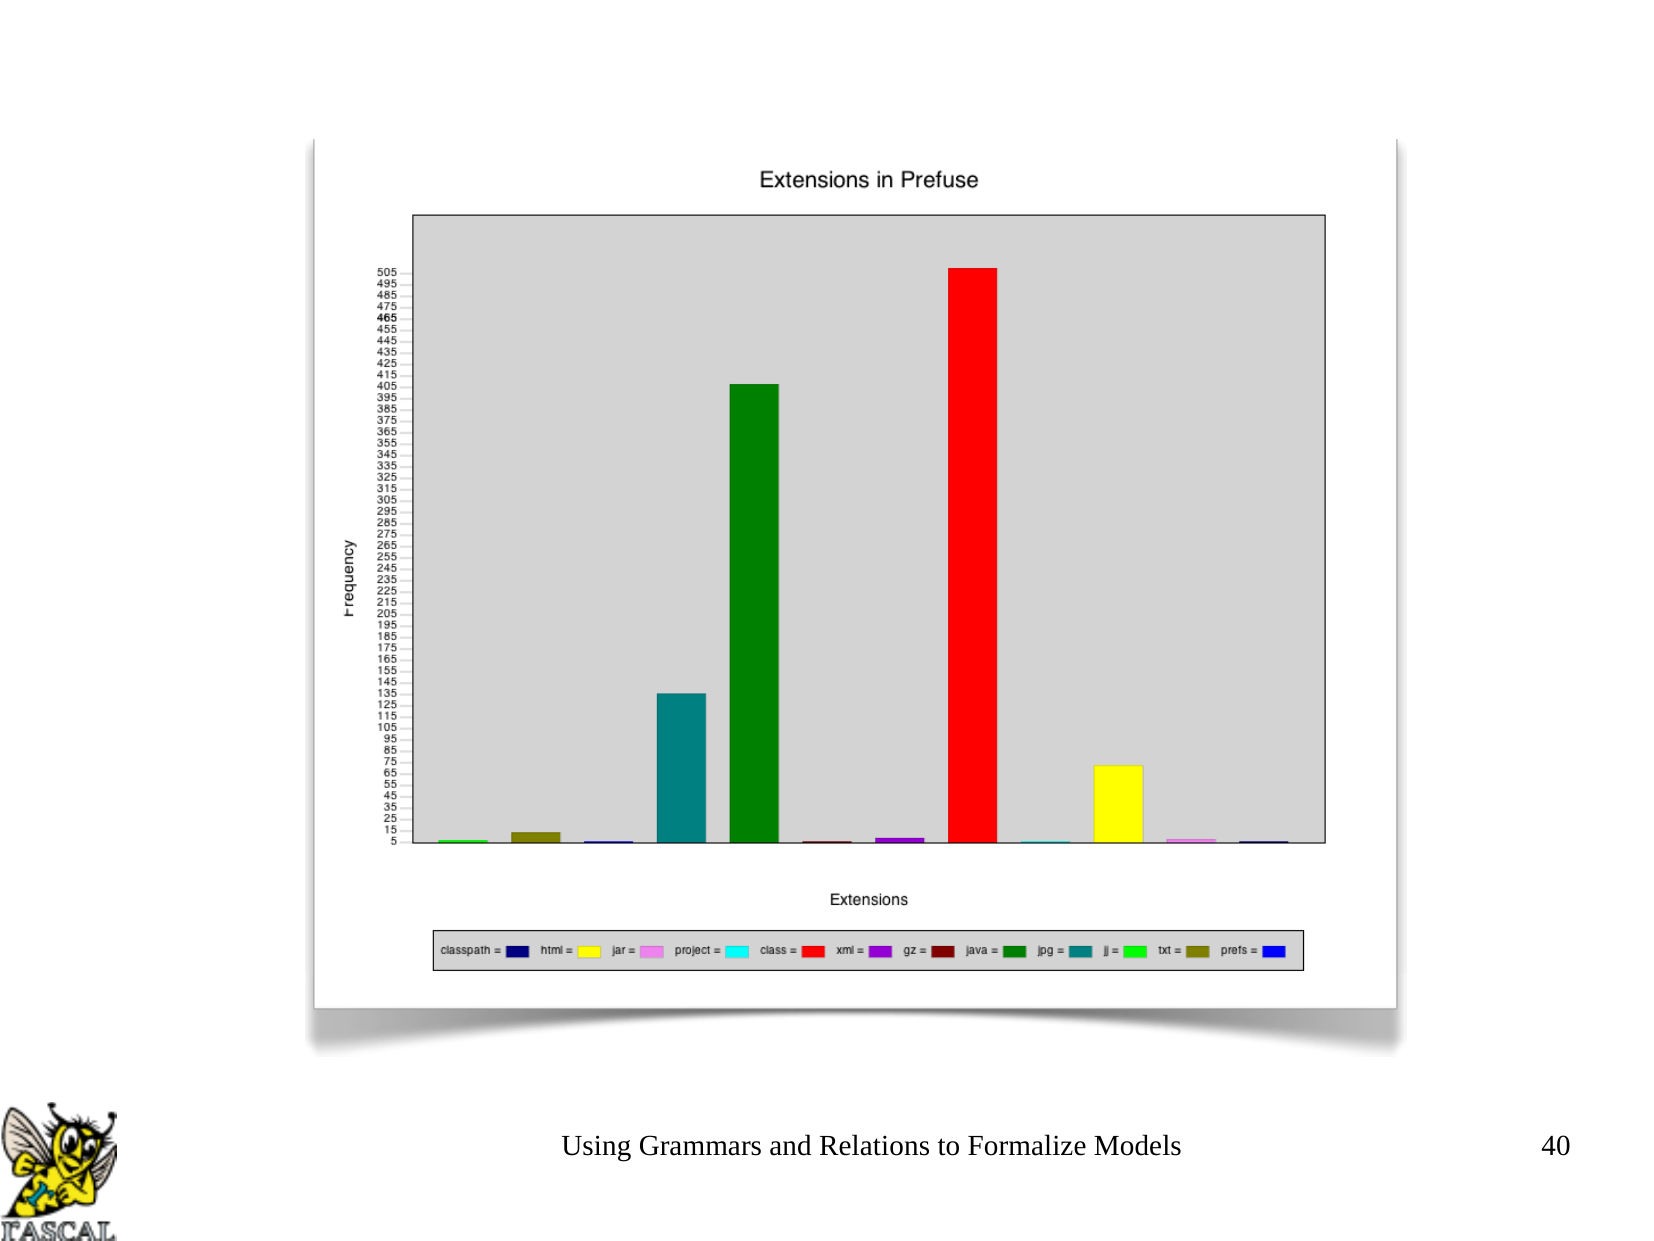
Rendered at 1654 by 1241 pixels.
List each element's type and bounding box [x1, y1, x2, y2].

picture [0, 1102, 117, 1241]
picture [305, 139, 1407, 1057]
